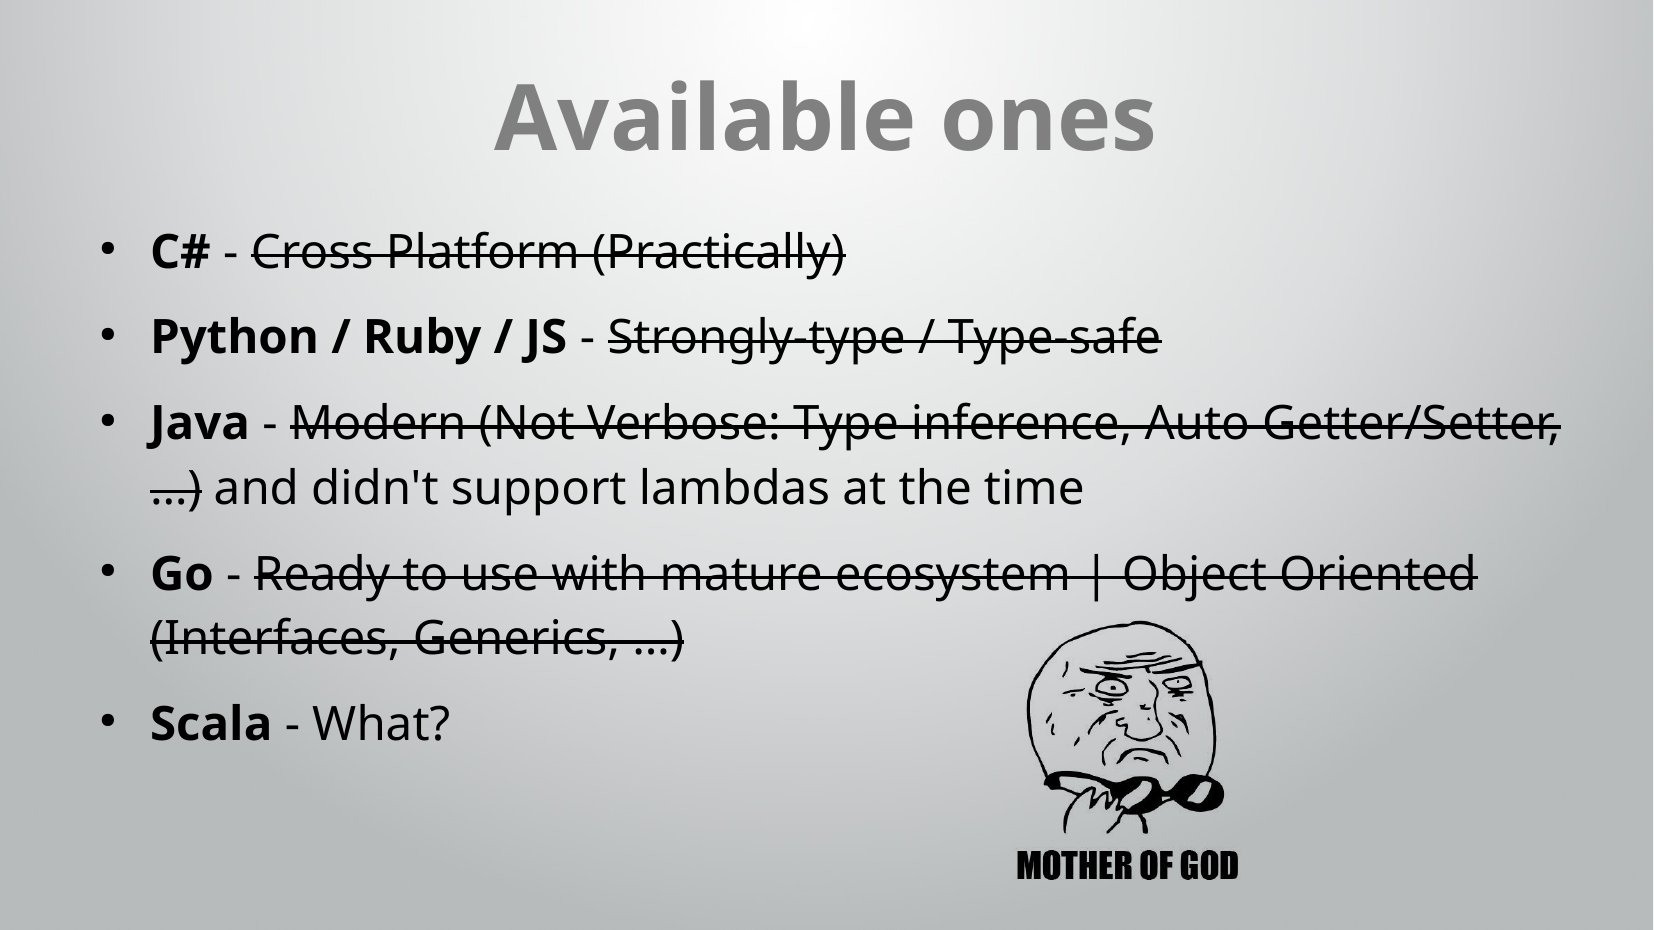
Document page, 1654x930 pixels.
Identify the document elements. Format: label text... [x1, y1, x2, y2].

title Available ones [82, 36, 1571, 193]
list C# - Cross Platform (Practically) Python / Ruby / JS - Strongly-type / Type-safe Java - Modern (Not Verbose: Type inference, Auto Getter/Setter, …) and didn't support lambdas at the time Go - Ready to use with mature ecosystem | Object Oriented (Interfaces, Generics, …) Scala - What? [82, 217, 1571, 757]
picture [0, 0, 1654, 930]
